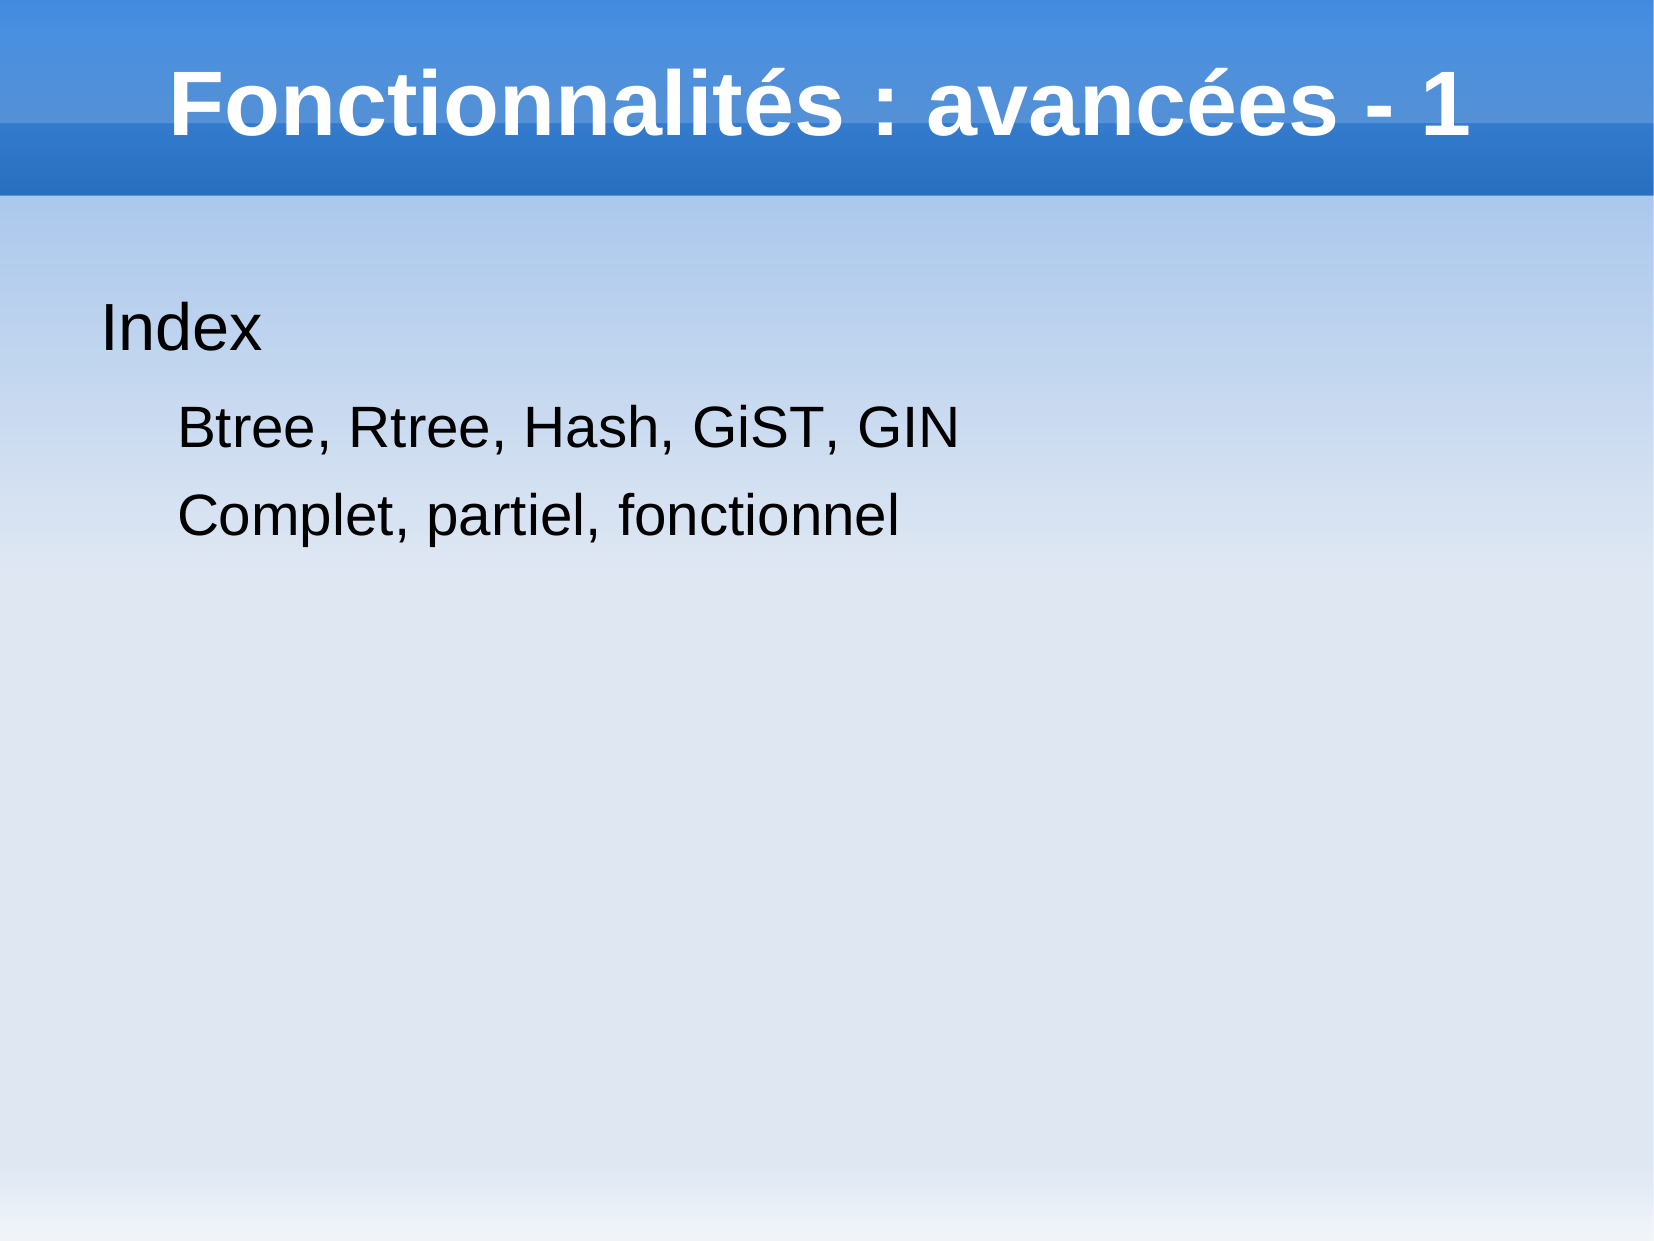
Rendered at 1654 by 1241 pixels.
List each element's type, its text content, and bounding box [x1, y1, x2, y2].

picture [0, 0, 1654, 1241]
title Fonctionnalités : avancées - 1 [76, 7, 1565, 200]
list Index Btree, Rtree, Hash, GiST, GIN Complet, partiel, fonctionnel [82, 290, 1571, 1094]
